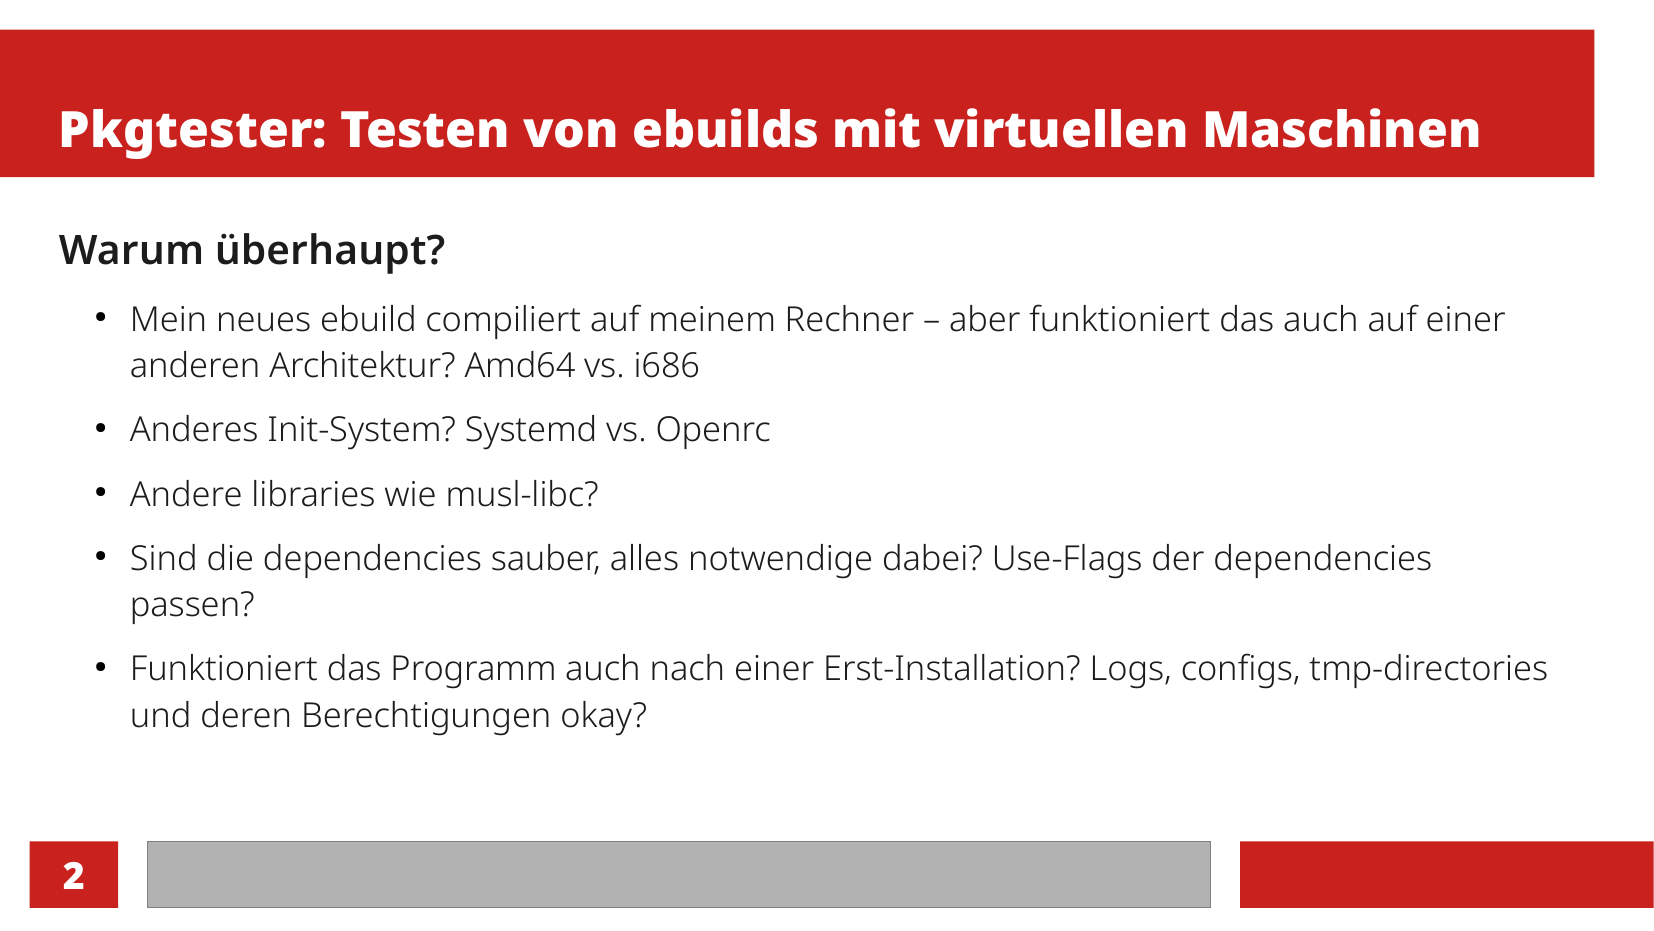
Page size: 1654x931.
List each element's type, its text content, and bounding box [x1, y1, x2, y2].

list Warum überhaupt? Mein neues ebuild compiliert auf meinem Rechner – aber funktioniert das auch auf einer anderen Architektur? Amd64 vs. i686 Anderes Init-System? Systemd vs. Openrc Andere libraries wie musl-libc? Sind die dependencies sauber, alles notwendige dabei? Use-Flags der dependencies passen? Funktioniert das Programm auch nach einer Erst-Installation? Logs, configs, tmp-directories und deren Berechtigungen okay? [59, 221, 1565, 798]
title Pkgtester: Testen von ebuilds mit virtuellen Maschinen [59, 44, 1595, 163]
